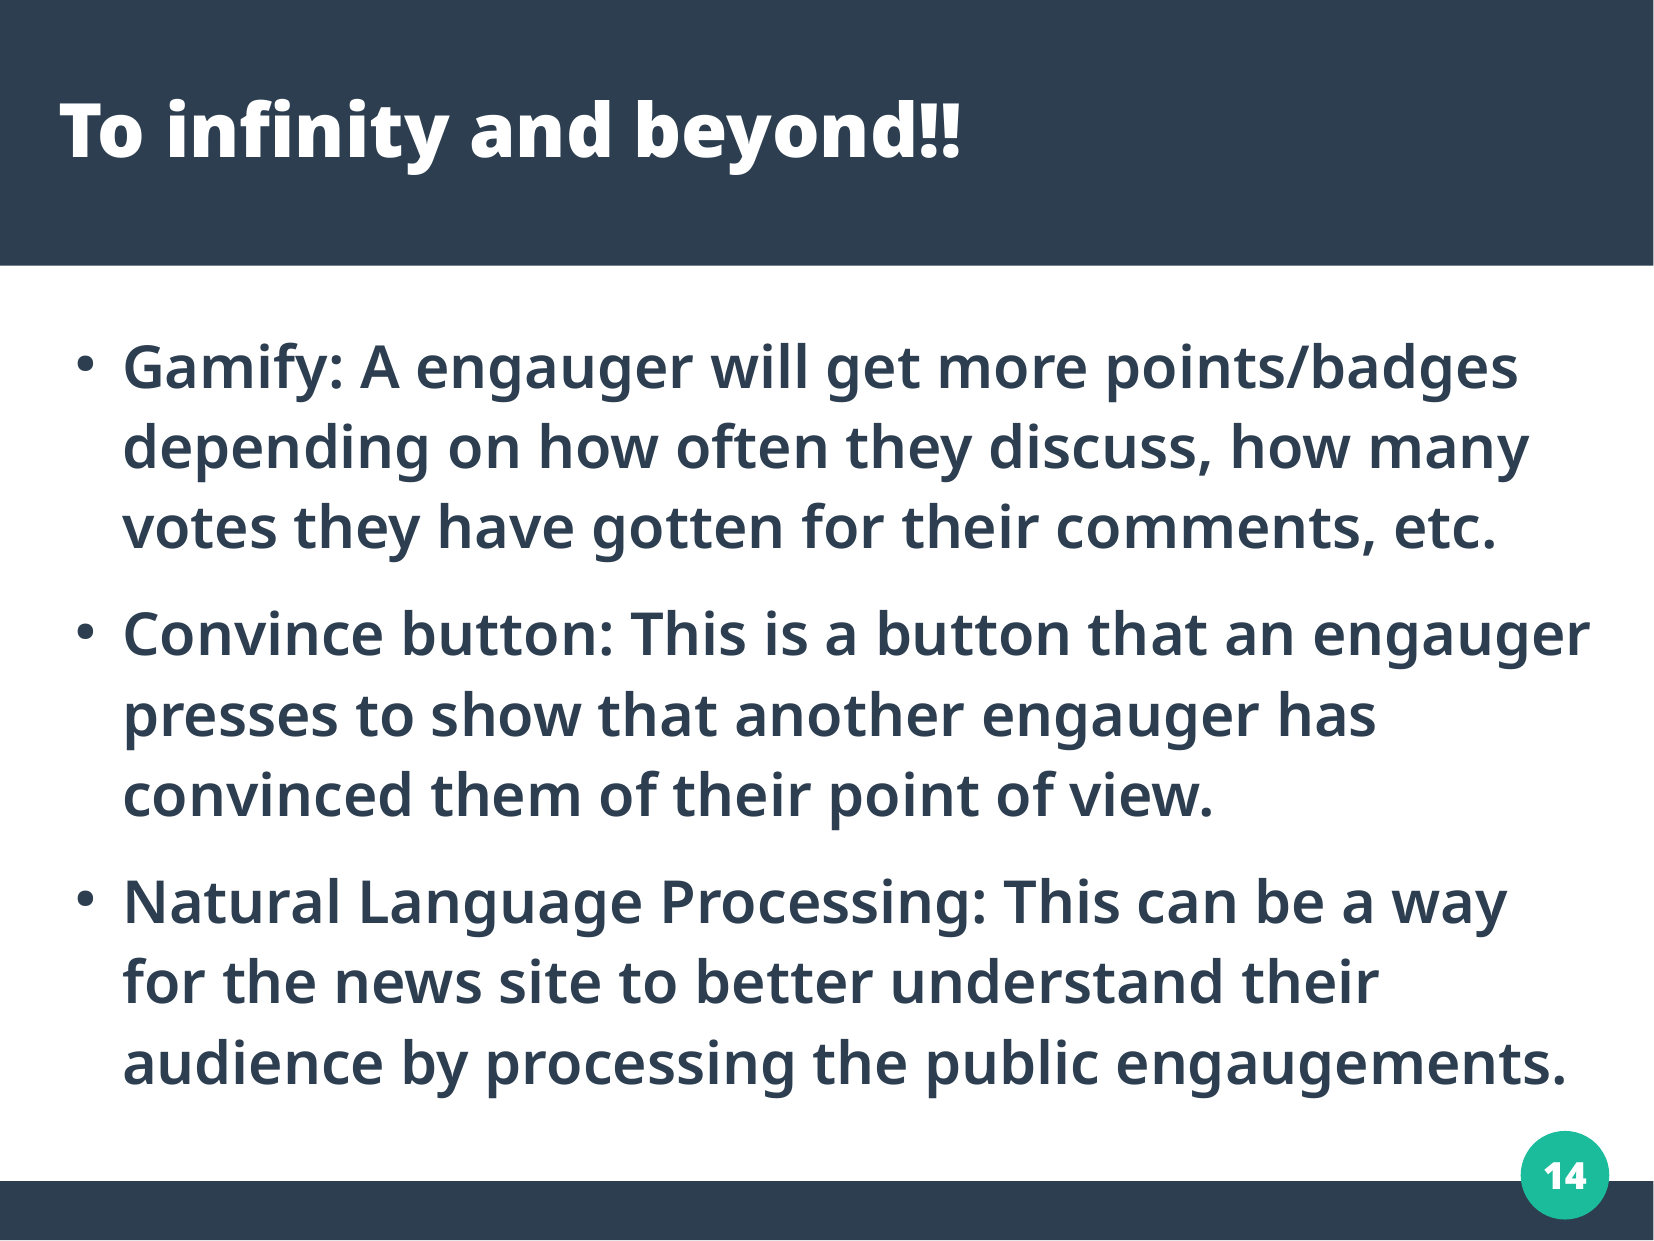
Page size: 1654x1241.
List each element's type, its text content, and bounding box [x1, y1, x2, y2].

title To infinity and beyond!! [59, 49, 1595, 207]
list Gamify: A engauger will get more points/badges depending on how often they discuss, how many votes they have gotten for their comments, etc. Convince button: This is a button that an engauger presses to show that another engauger has convinced them of their point of view. Natural Language Processing: This can be a way for the news site to better understand their audience by processing the public engaugements. [59, 324, 1595, 1152]
